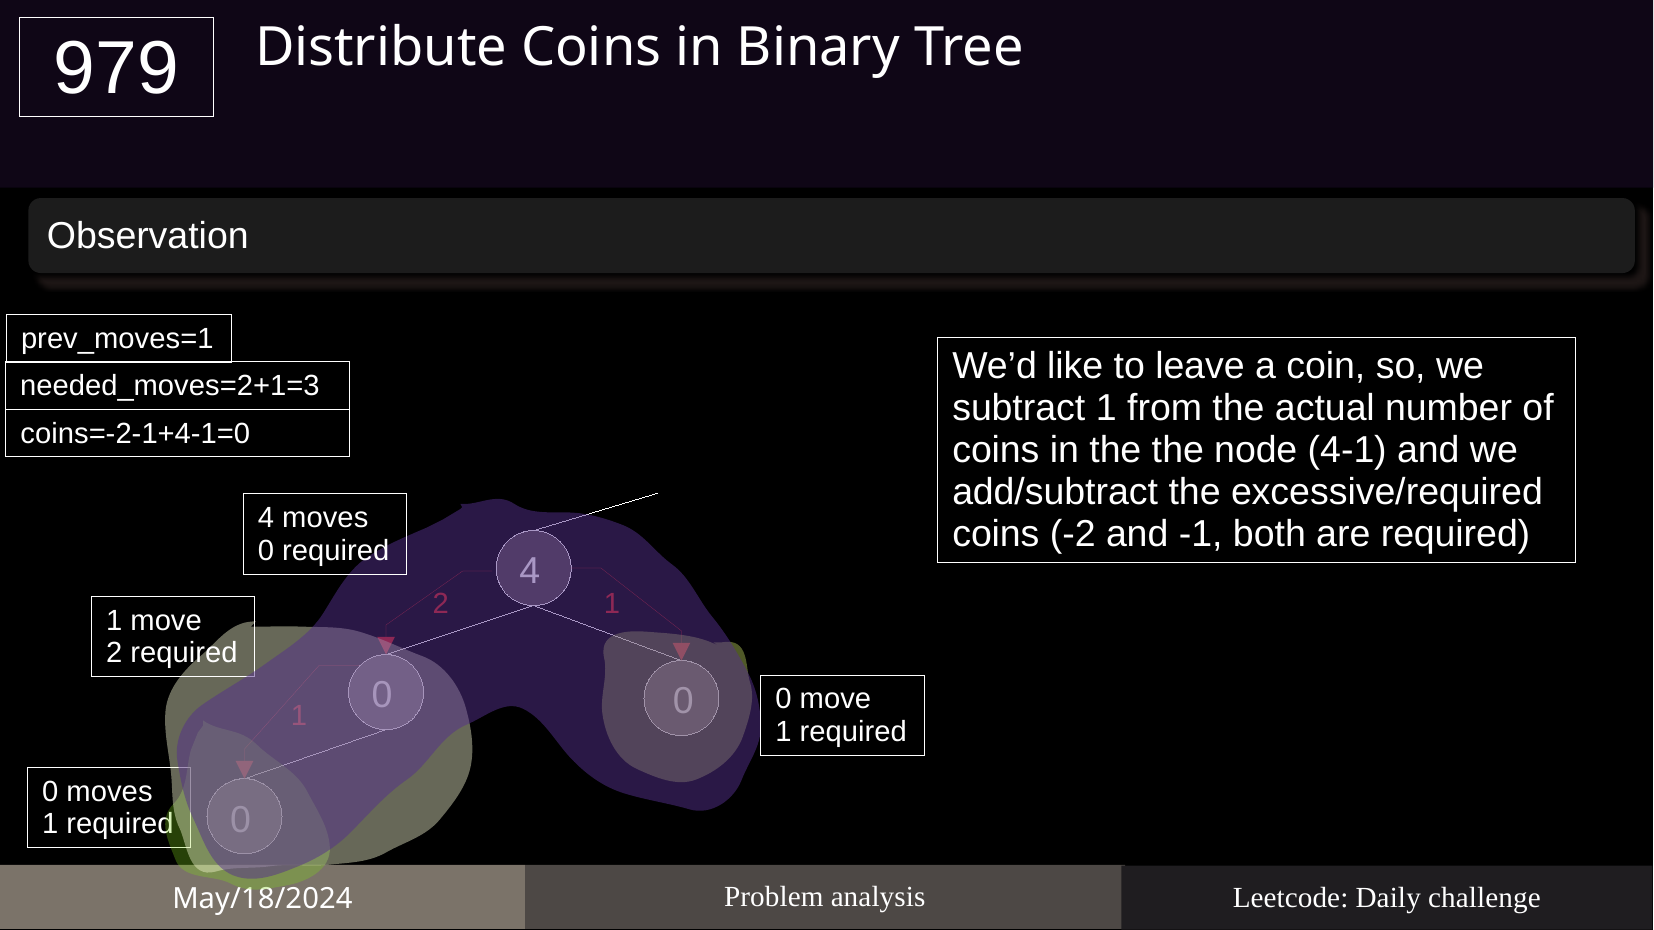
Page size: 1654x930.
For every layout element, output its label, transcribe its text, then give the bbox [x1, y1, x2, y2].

text_box needed_moves=2+1=3 [5, 361, 350, 409]
text_box 4 moves 0 required [243, 493, 407, 575]
text_box [165, 498, 760, 890]
text_box 0 move 1 required [760, 675, 925, 756]
text_box 1 move 2 required [91, 596, 255, 677]
text_box 0 moves 1 required [27, 767, 173, 848]
text_box Observation [28, 198, 1635, 274]
text_box prev_moves=1 [6, 314, 232, 361]
text_box We’d like to leave a coin, so, we subtract 1 from the actual number of coins in the the node (4-1) and we add/subtract the excessive/required coins (-2 and -1, both are required) [937, 337, 1576, 563]
text_box coins=-2-1+4-1=0 [5, 409, 350, 457]
